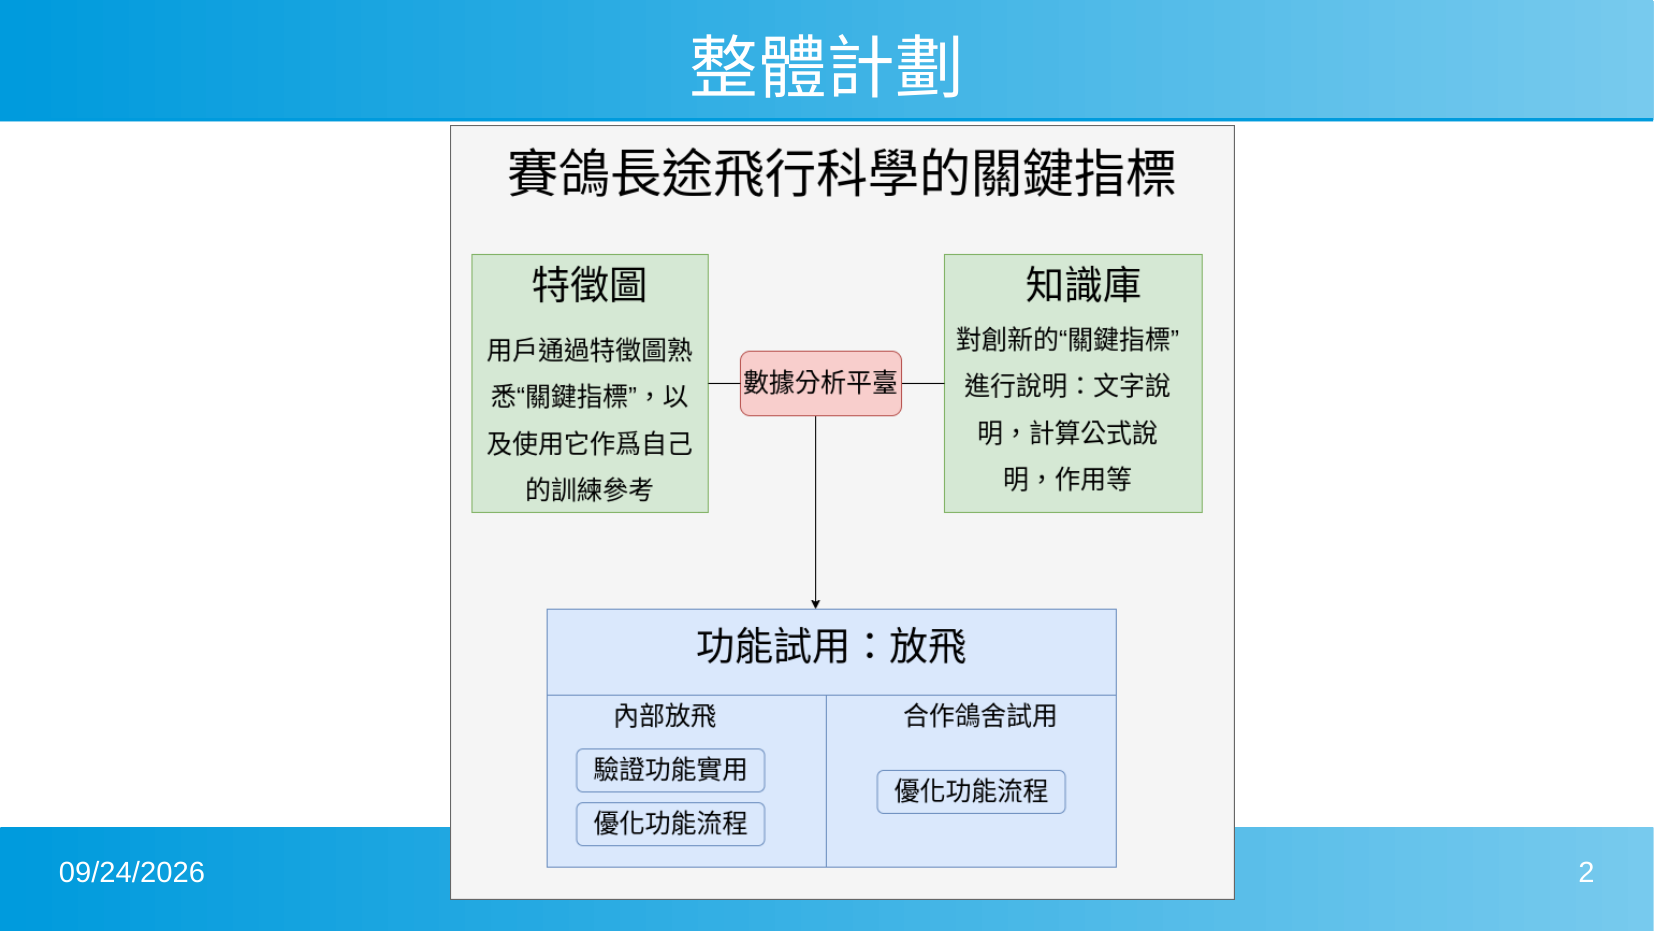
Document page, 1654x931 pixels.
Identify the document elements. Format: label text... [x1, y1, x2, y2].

title 整體計劃 [59, 28, 1595, 109]
picture [450, 125, 1235, 901]
